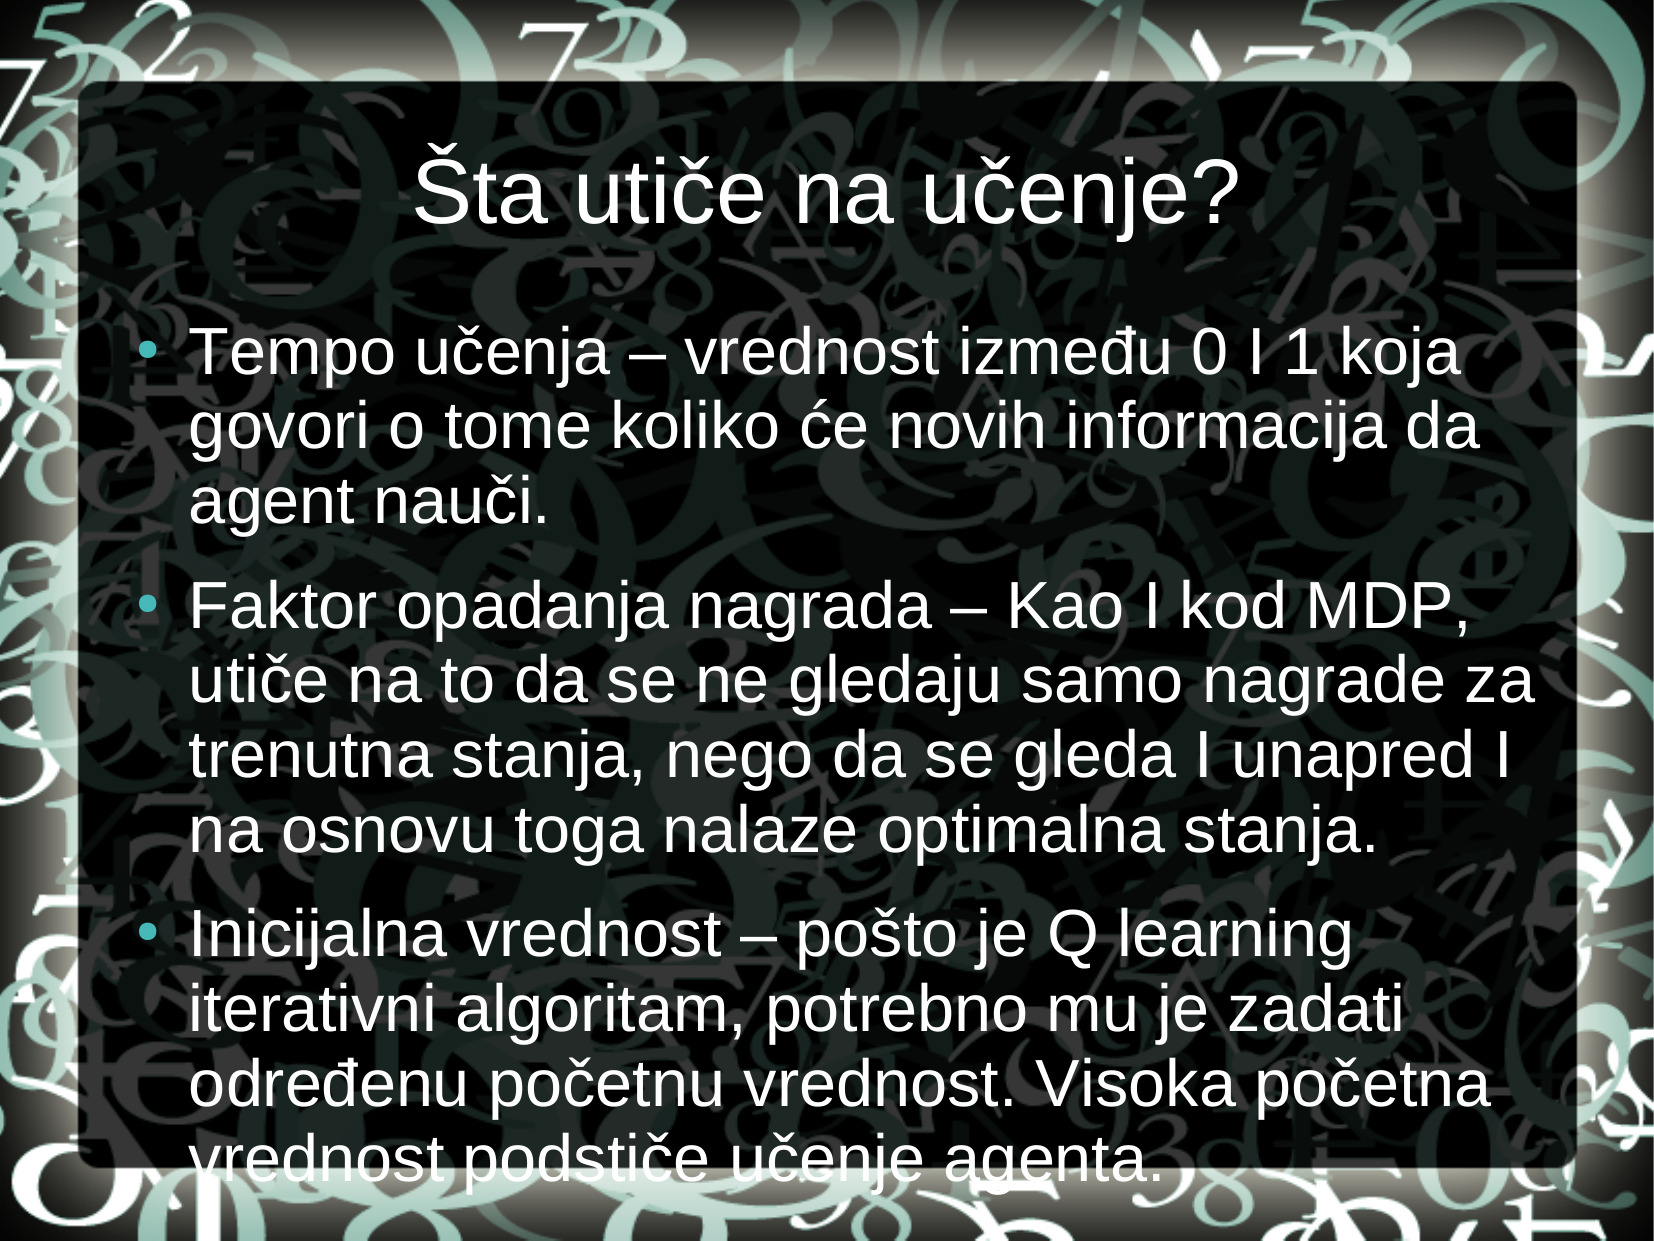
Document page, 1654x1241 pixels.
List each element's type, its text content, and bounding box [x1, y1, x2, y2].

list Tempo učenja – vrednost između 0 I 1 koja govori o tome koliko će novih informacija da agent nauči. Faktor opadanja nagrada – Kao I kod MDP, utiče na to da se ne gledaju samo nagrade za trenutna stanja, nego da se gleda I unapred I na osnovu toga nalaze optimalna stanja. Inicijalna vrednost – pošto je Q learning iterativni algoritam, potrebno mu je zadati određenu početnu vrednost. Visoka početna vrednost podstiče učenje agenta. [118, 313, 1542, 1241]
title Šta utiče na učenje? [82, 88, 1571, 296]
picture [0, 0, 1654, 1241]
